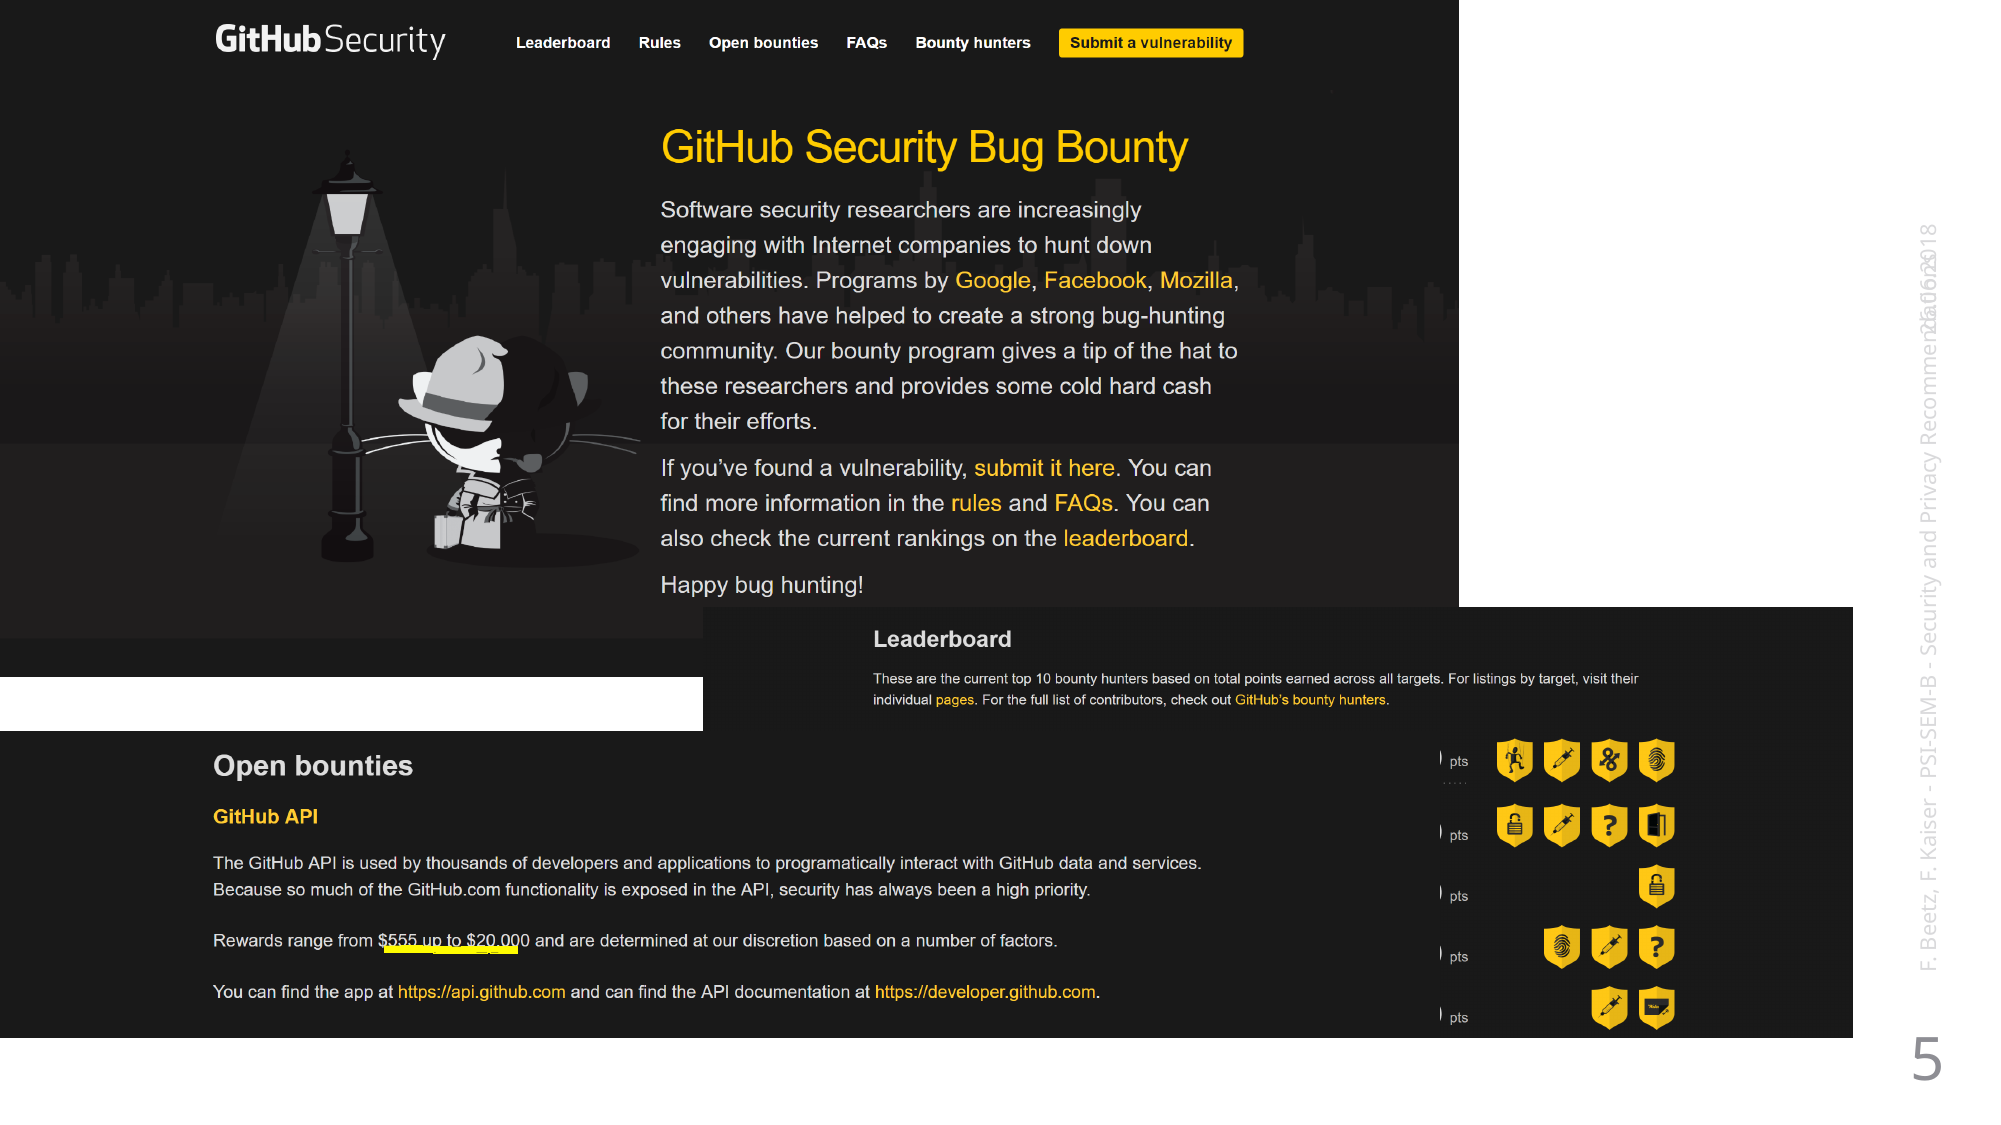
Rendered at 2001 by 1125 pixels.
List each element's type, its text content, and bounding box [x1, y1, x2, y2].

picture [0, 0, 1853, 1039]
footer F. Beetz, F. Kaiser - PSI-SEM-B - Security and Privacy Recommendations [1897, 37, 1958, 988]
slide_number 5 [1852, 1012, 2000, 1110]
